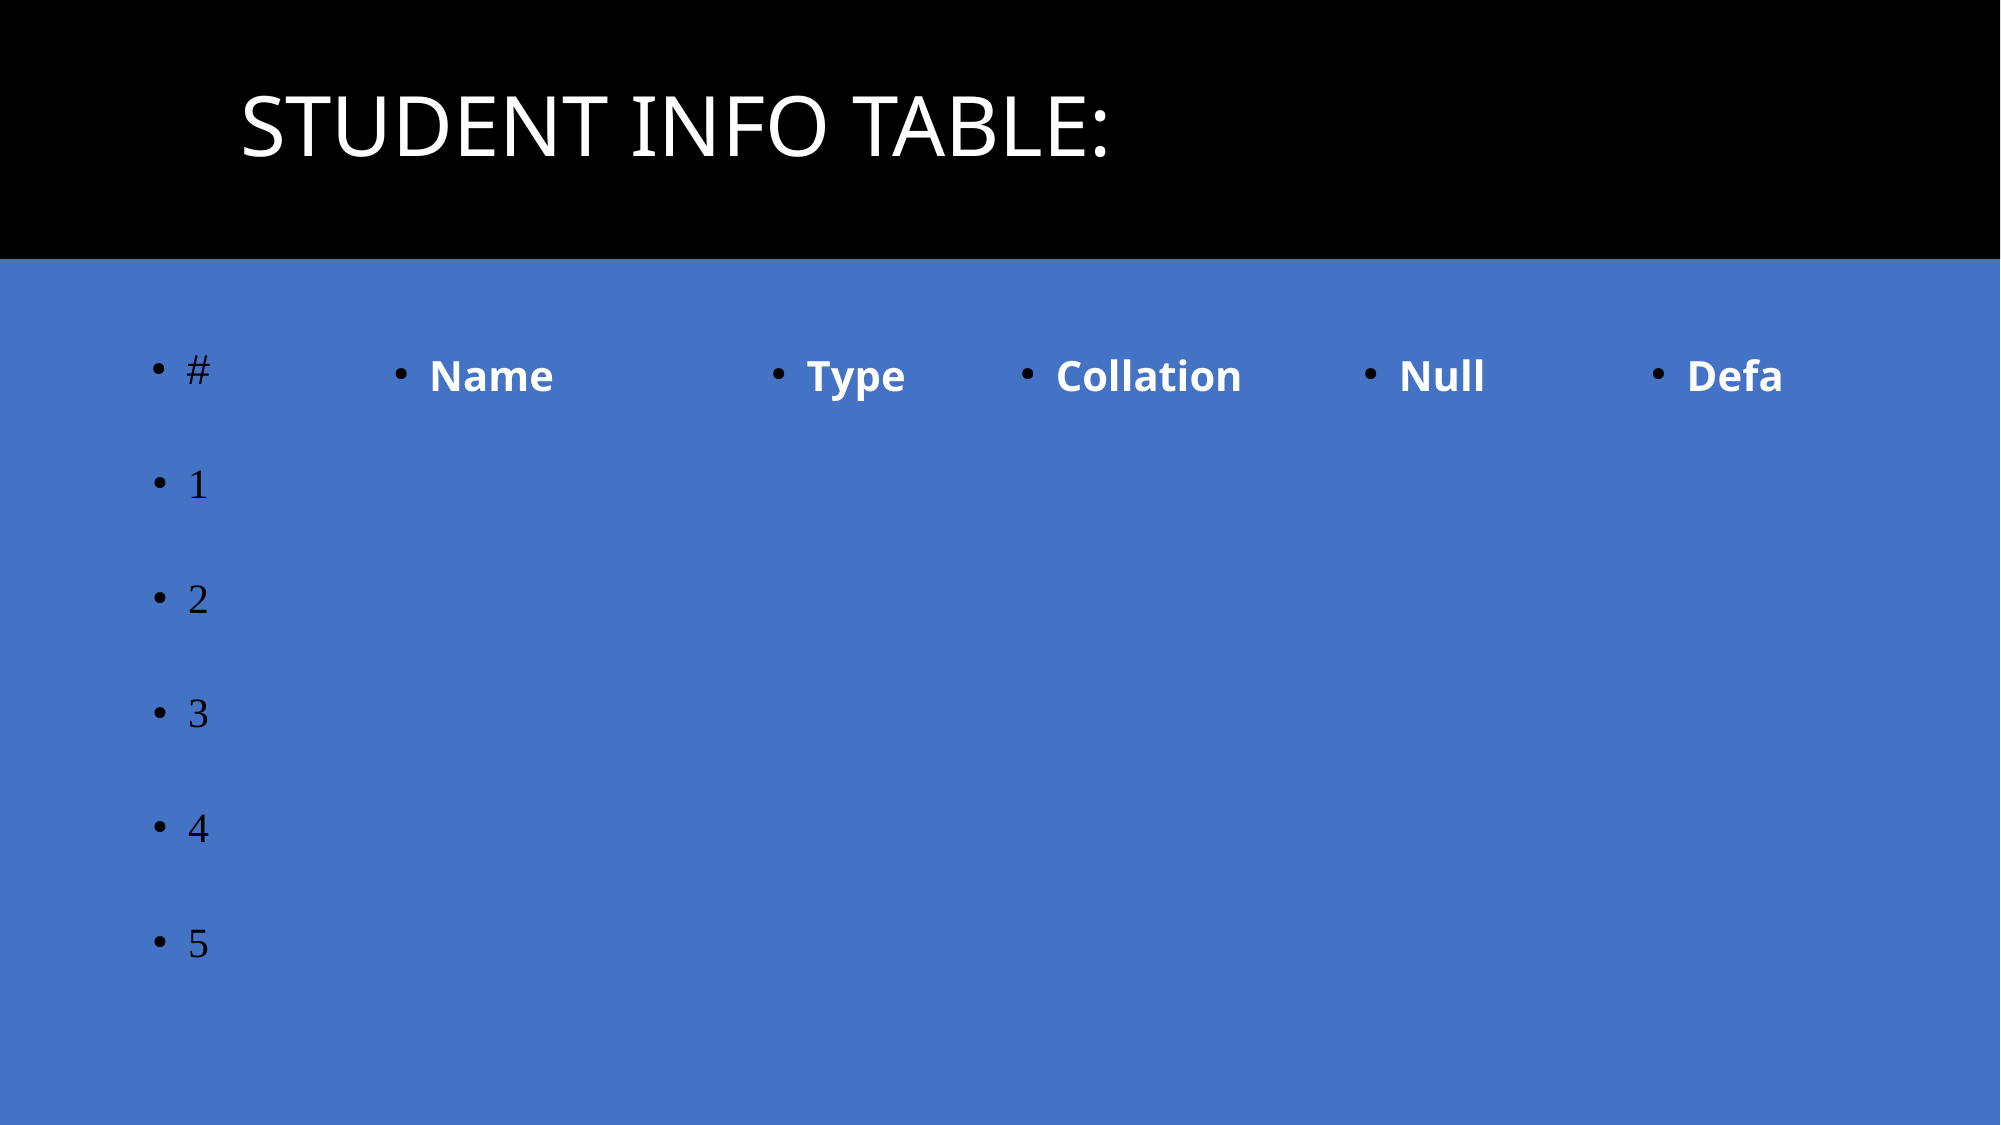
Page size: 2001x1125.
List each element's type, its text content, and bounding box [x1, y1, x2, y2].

table_cell [985, 576, 1278, 691]
table_cell [1278, 461, 1571, 576]
table_header Defa [1571, 347, 1864, 461]
table_cell [256, 691, 692, 805]
table_header Type [692, 347, 985, 461]
table_cell [1278, 920, 1571, 1035]
table_header Name [256, 347, 692, 461]
table_header # [106, 347, 256, 461]
table_header Null [1278, 347, 1571, 461]
title STUDENT INFO TABLE: [225, 57, 1222, 202]
table_cell [256, 461, 692, 576]
table_cell 2 [106, 576, 256, 691]
table_cell [692, 691, 985, 805]
table_cell [256, 920, 692, 1035]
table_cell [985, 920, 1278, 1035]
table_cell 5 [106, 920, 256, 1035]
table_cell 1 [106, 461, 256, 576]
table_cell [692, 461, 985, 576]
table_cell [985, 461, 1278, 576]
table_cell [985, 691, 1278, 805]
table_cell [1278, 576, 1571, 691]
table_cell [1571, 461, 1864, 576]
table_cell [692, 576, 985, 691]
table_cell [1278, 805, 1571, 920]
table_cell [256, 576, 692, 691]
table_cell [1571, 805, 1864, 920]
table_cell [985, 805, 1278, 920]
table_cell [1571, 920, 1864, 1035]
table_cell [692, 805, 985, 920]
table_cell [692, 920, 985, 1035]
table_cell [256, 805, 692, 920]
table_cell [1278, 691, 1571, 805]
table_cell [1571, 691, 1864, 805]
table_cell 3 [106, 691, 256, 805]
table_cell 4 [106, 805, 256, 920]
table_header Collation [985, 347, 1278, 461]
table_cell [1571, 576, 1864, 691]
text_box [0, 0, 2000, 1125]
